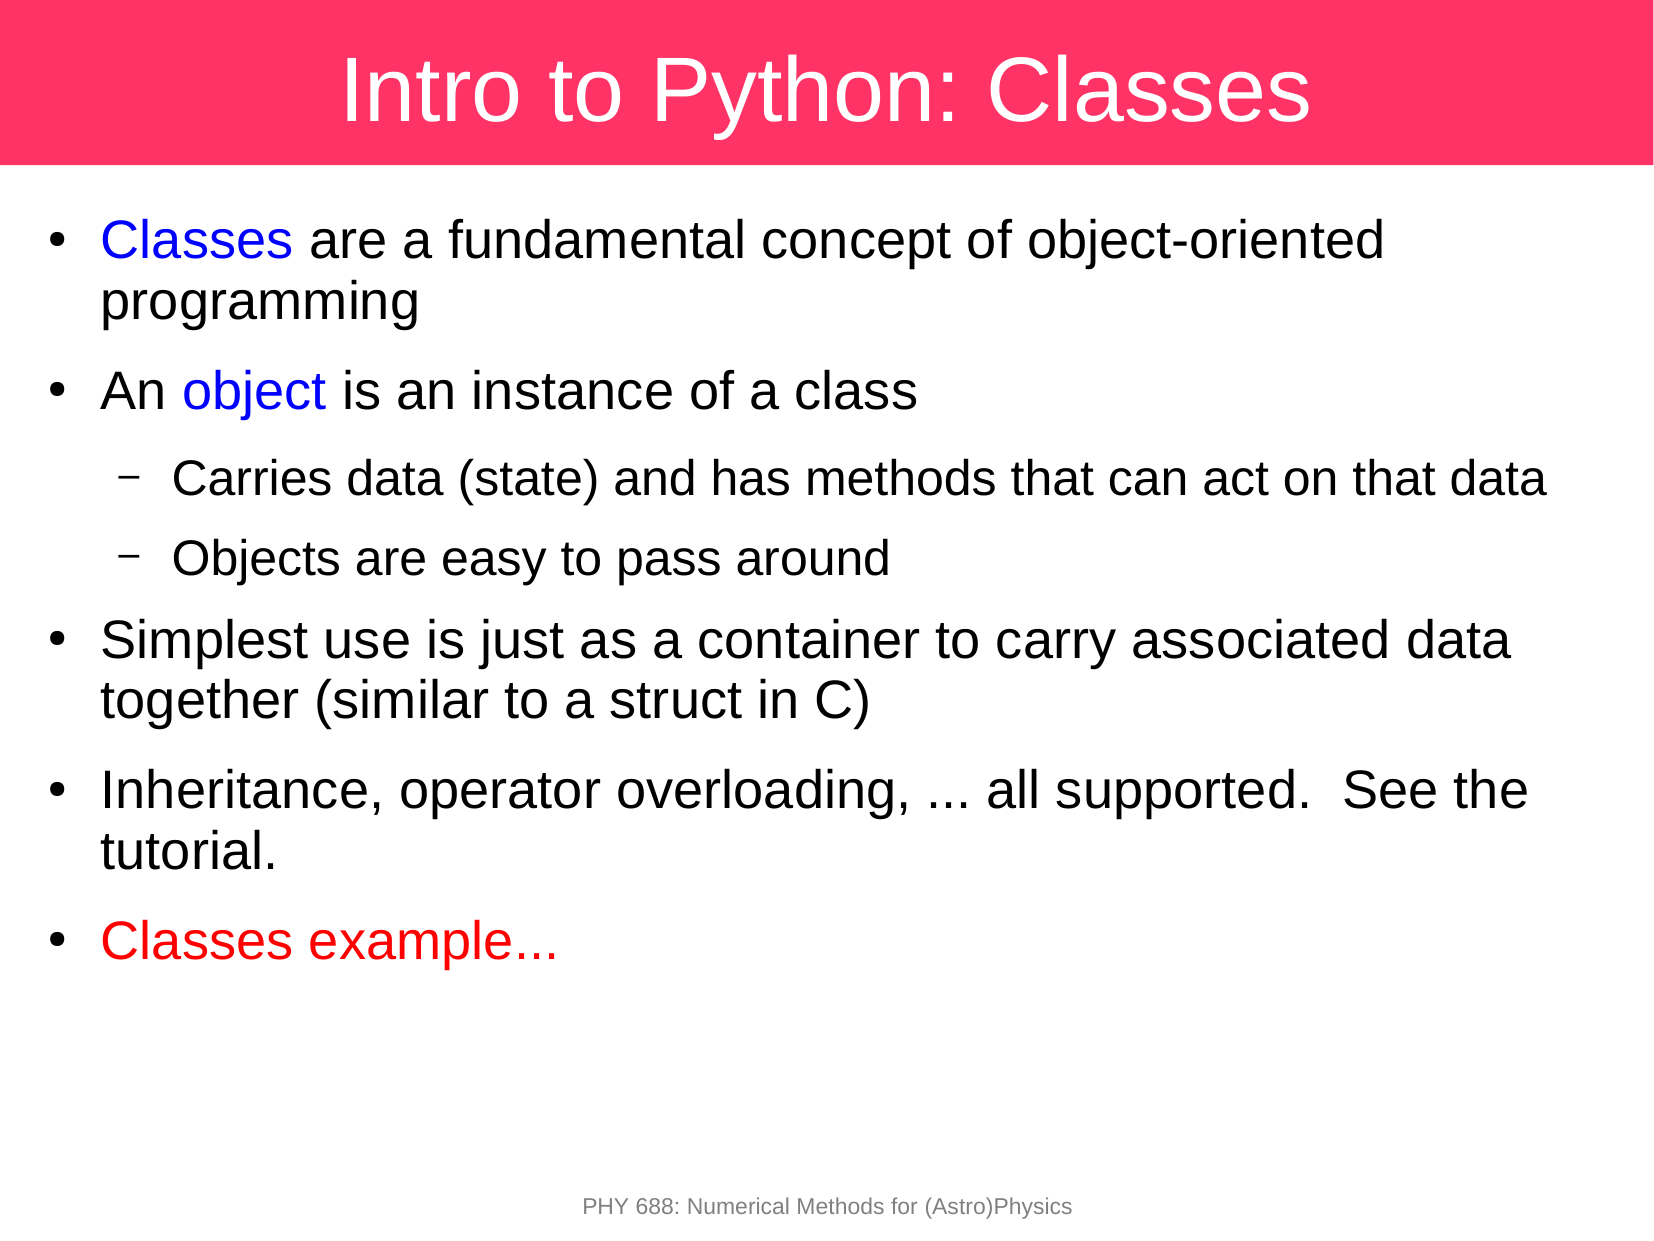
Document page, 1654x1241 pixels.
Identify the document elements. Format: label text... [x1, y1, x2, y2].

title Intro to Python: Classes [82, 31, 1571, 148]
list Classes are a fundamental concept of object-oriented programming An object is an instance of a class Carries data (state) and has methods that can act on that data Objects are easy to pass around Simplest use is just as a container to carry associated data together (similar to a struct in C) Inheritance, operator overloading, ... all supported. See the tutorial. Classes example... [30, 210, 1621, 1171]
